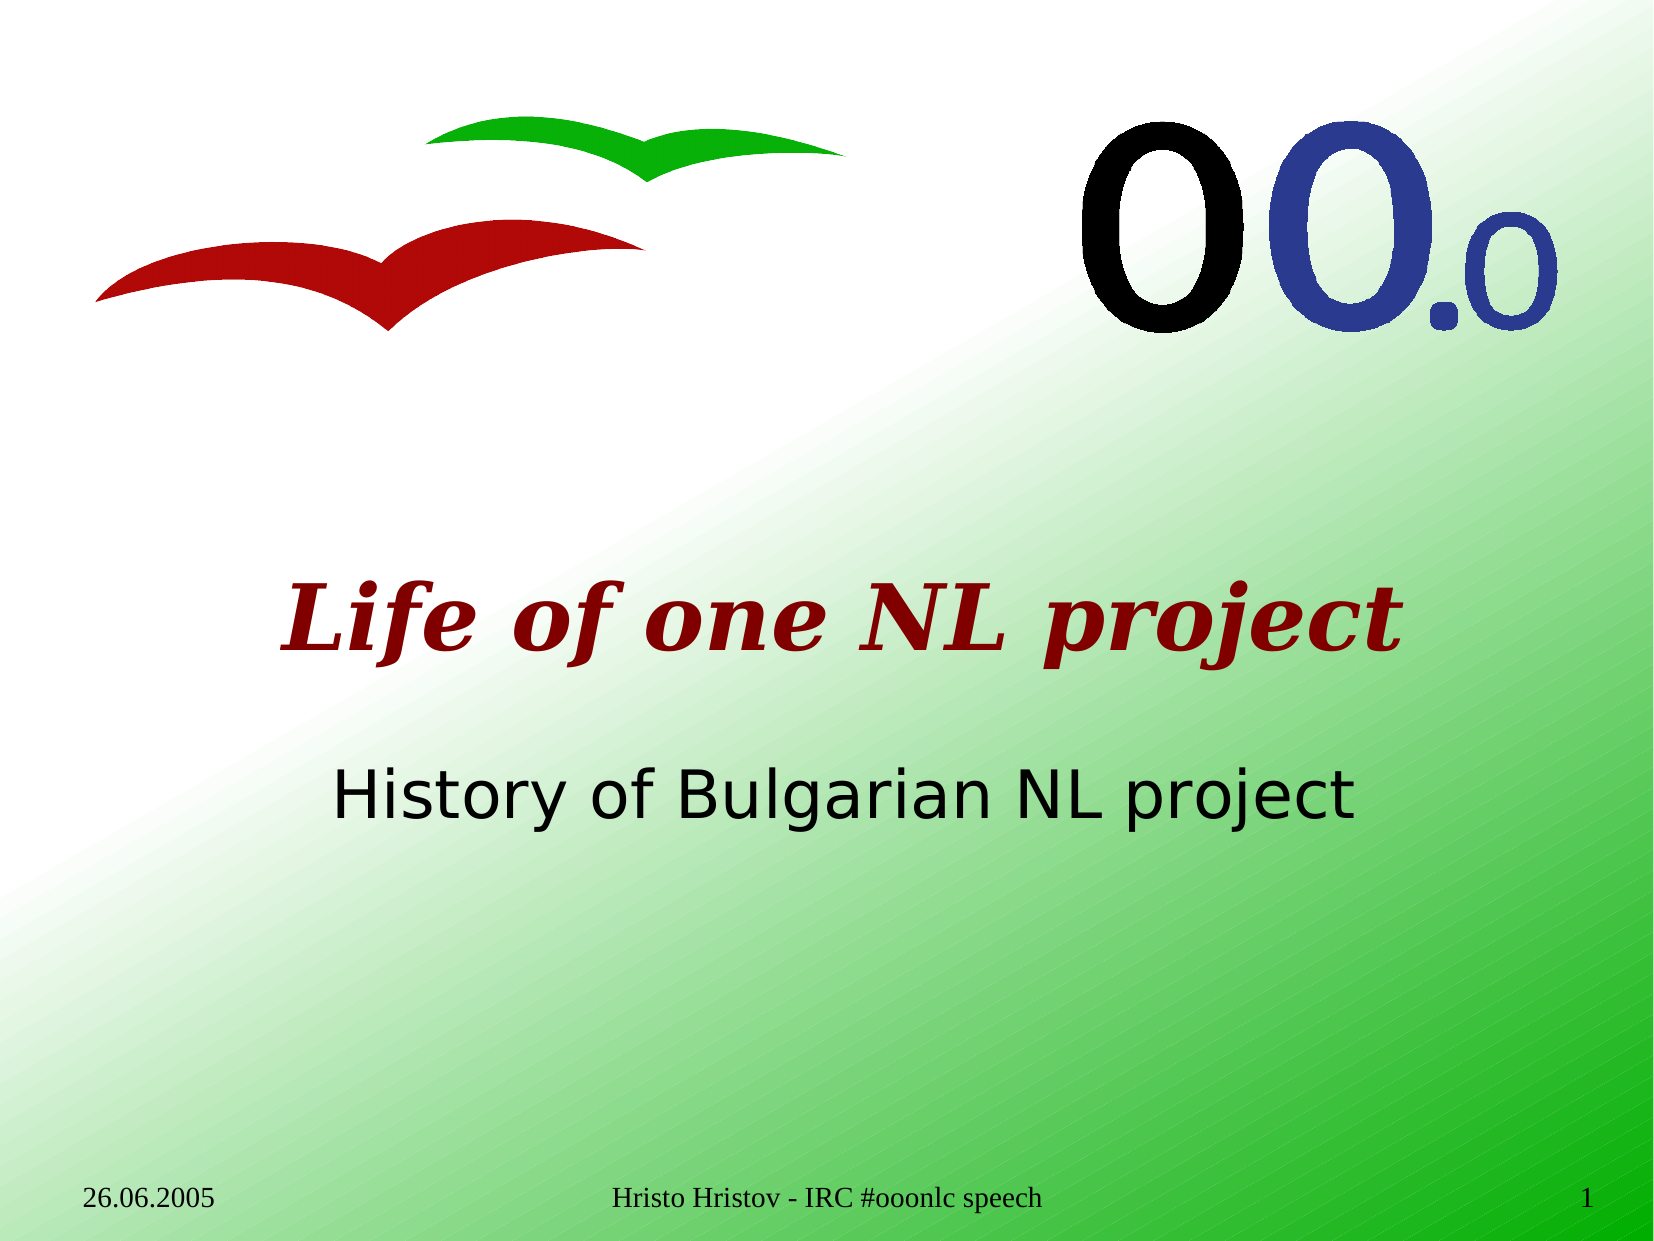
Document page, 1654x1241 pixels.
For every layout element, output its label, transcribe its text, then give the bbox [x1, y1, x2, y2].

picture [1033, 58, 1625, 425]
picture [94, 116, 851, 331]
subtitle Life of one NL project History of Bulgarian NL project [82, 290, 1571, 1109]
